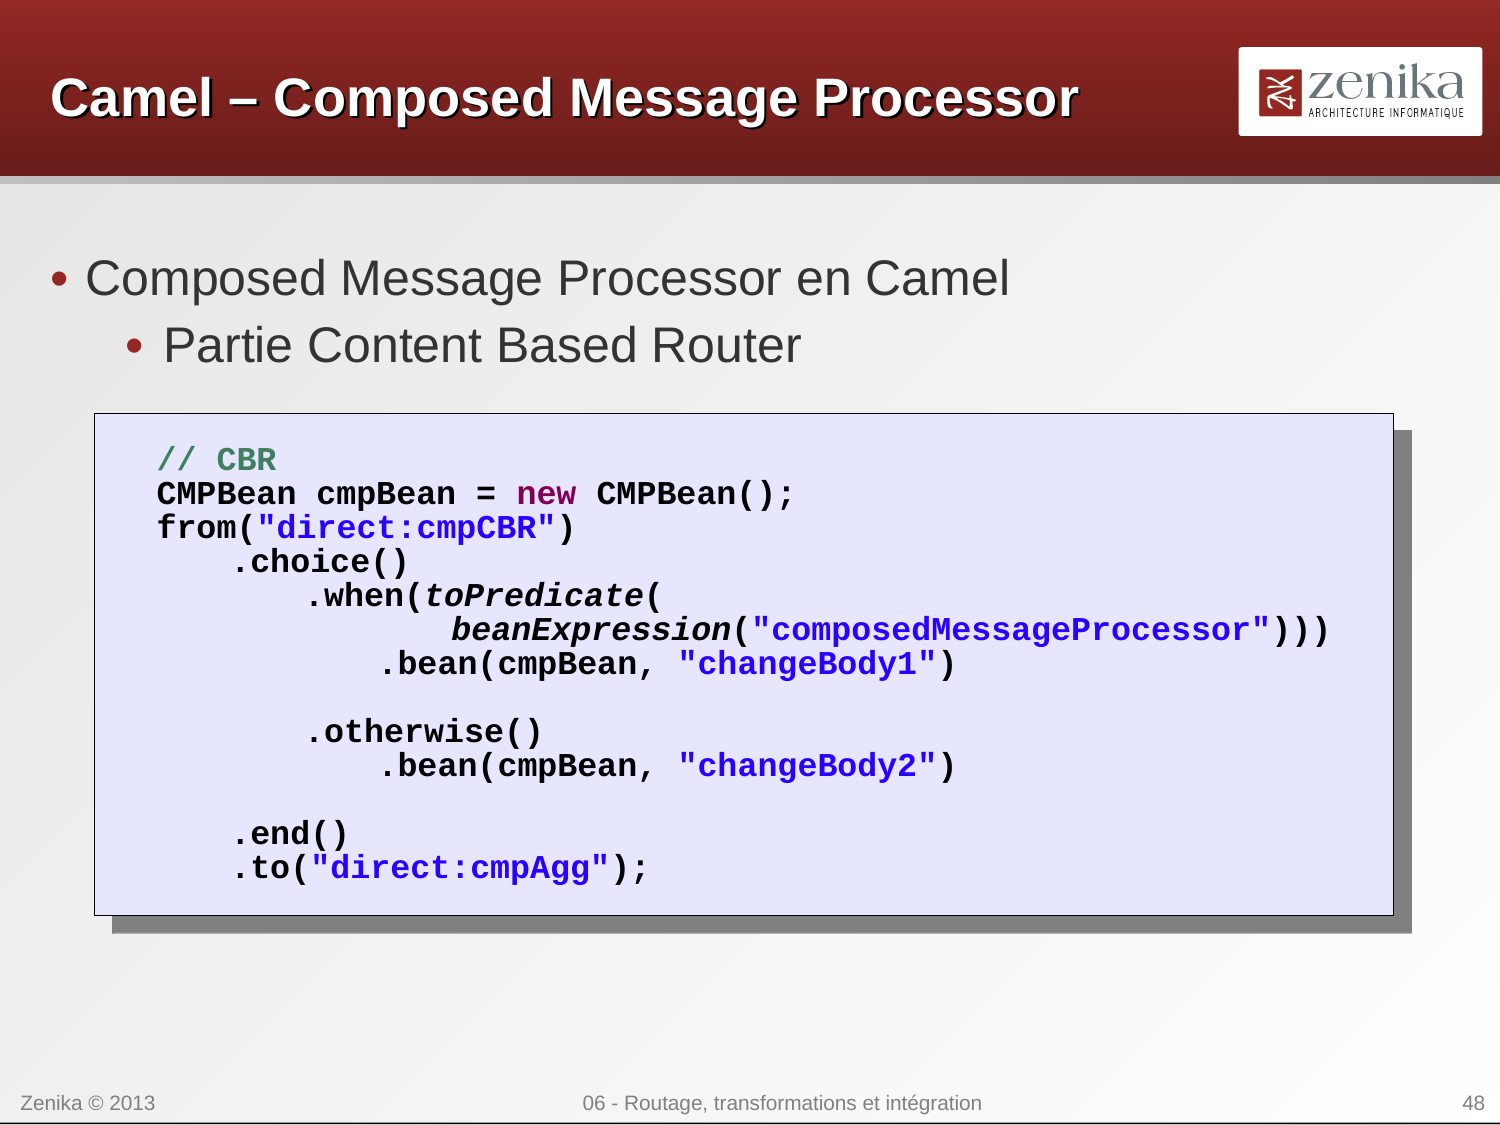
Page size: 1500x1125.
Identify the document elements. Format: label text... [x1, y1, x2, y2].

picture [1257, 58, 1464, 125]
title Camel – Composed Message Processor [50, 22, 1206, 172]
list Composed Message Processor en Camel Partie Content Based Router [50, 250, 1477, 1064]
text_box // CBR CMPBean cmpBean = new CMPBean(); from("direct:cmpCBR") .choice() .when(toPredicate( beanExpression("composedMessageProcessor"))) .bean(cmpBean, "changeBody1") .otherwise() .bean(cmpBean, "changeBody2") .end() .to("direct:cmpAgg"); [94, 413, 1394, 916]
